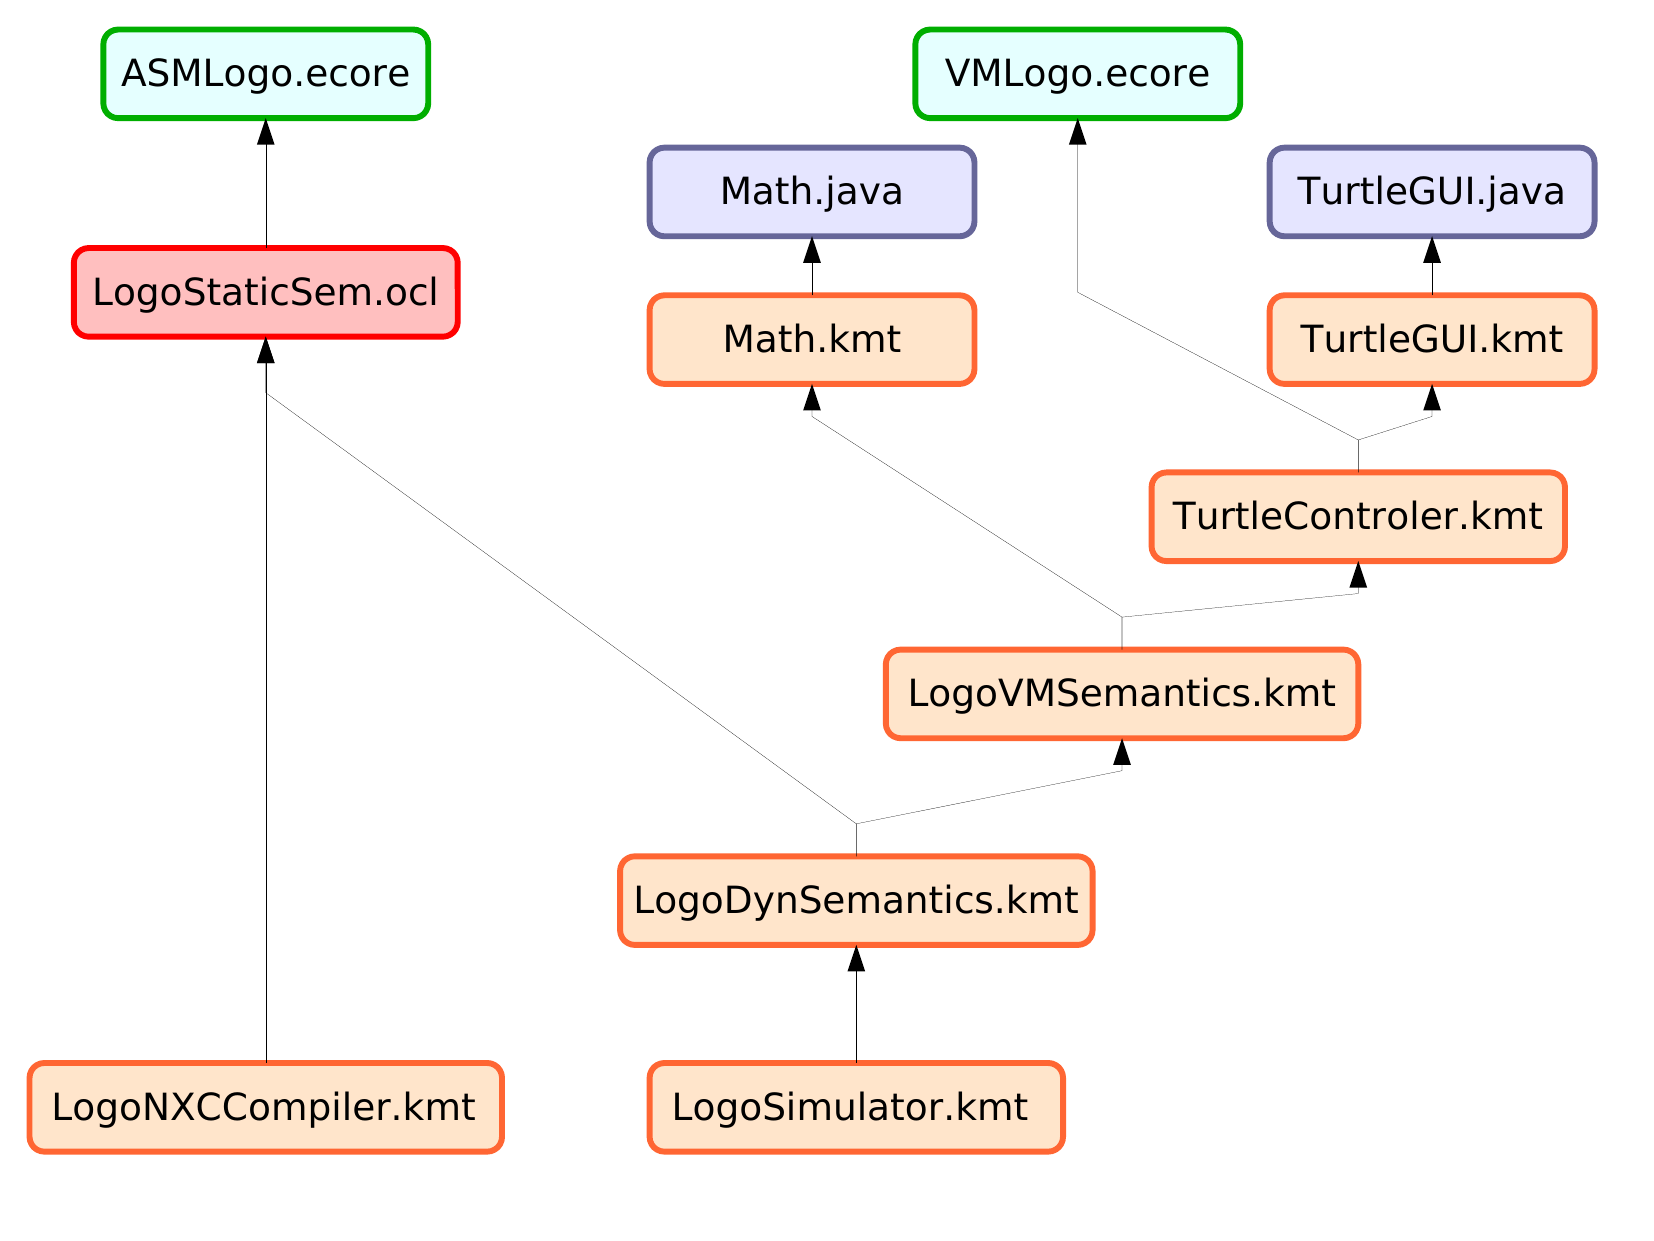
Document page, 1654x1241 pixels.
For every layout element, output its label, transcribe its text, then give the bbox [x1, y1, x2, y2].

text_box TurtleControler.kmt [1151, 472, 1566, 562]
text_box Math.kmt [649, 295, 975, 384]
text_box Math.java [649, 147, 975, 237]
text_box VMLogo.ecore [915, 29, 1241, 119]
text_box LogoSimulator.kmt [649, 1062, 1064, 1152]
text_box TurtleGUI.java [1269, 147, 1595, 237]
text_box TurtleGUI.kmt [1269, 295, 1595, 384]
text_box LogoVMSemantics.kmt [885, 649, 1359, 739]
text_box LogoStaticSem.ocl [73, 248, 458, 337]
text_box ASMLogo.ecore [103, 29, 429, 119]
text_box LogoDynSemantics.kmt [620, 856, 1093, 945]
text_box LogoNXCCompiler.kmt [29, 1062, 503, 1152]
